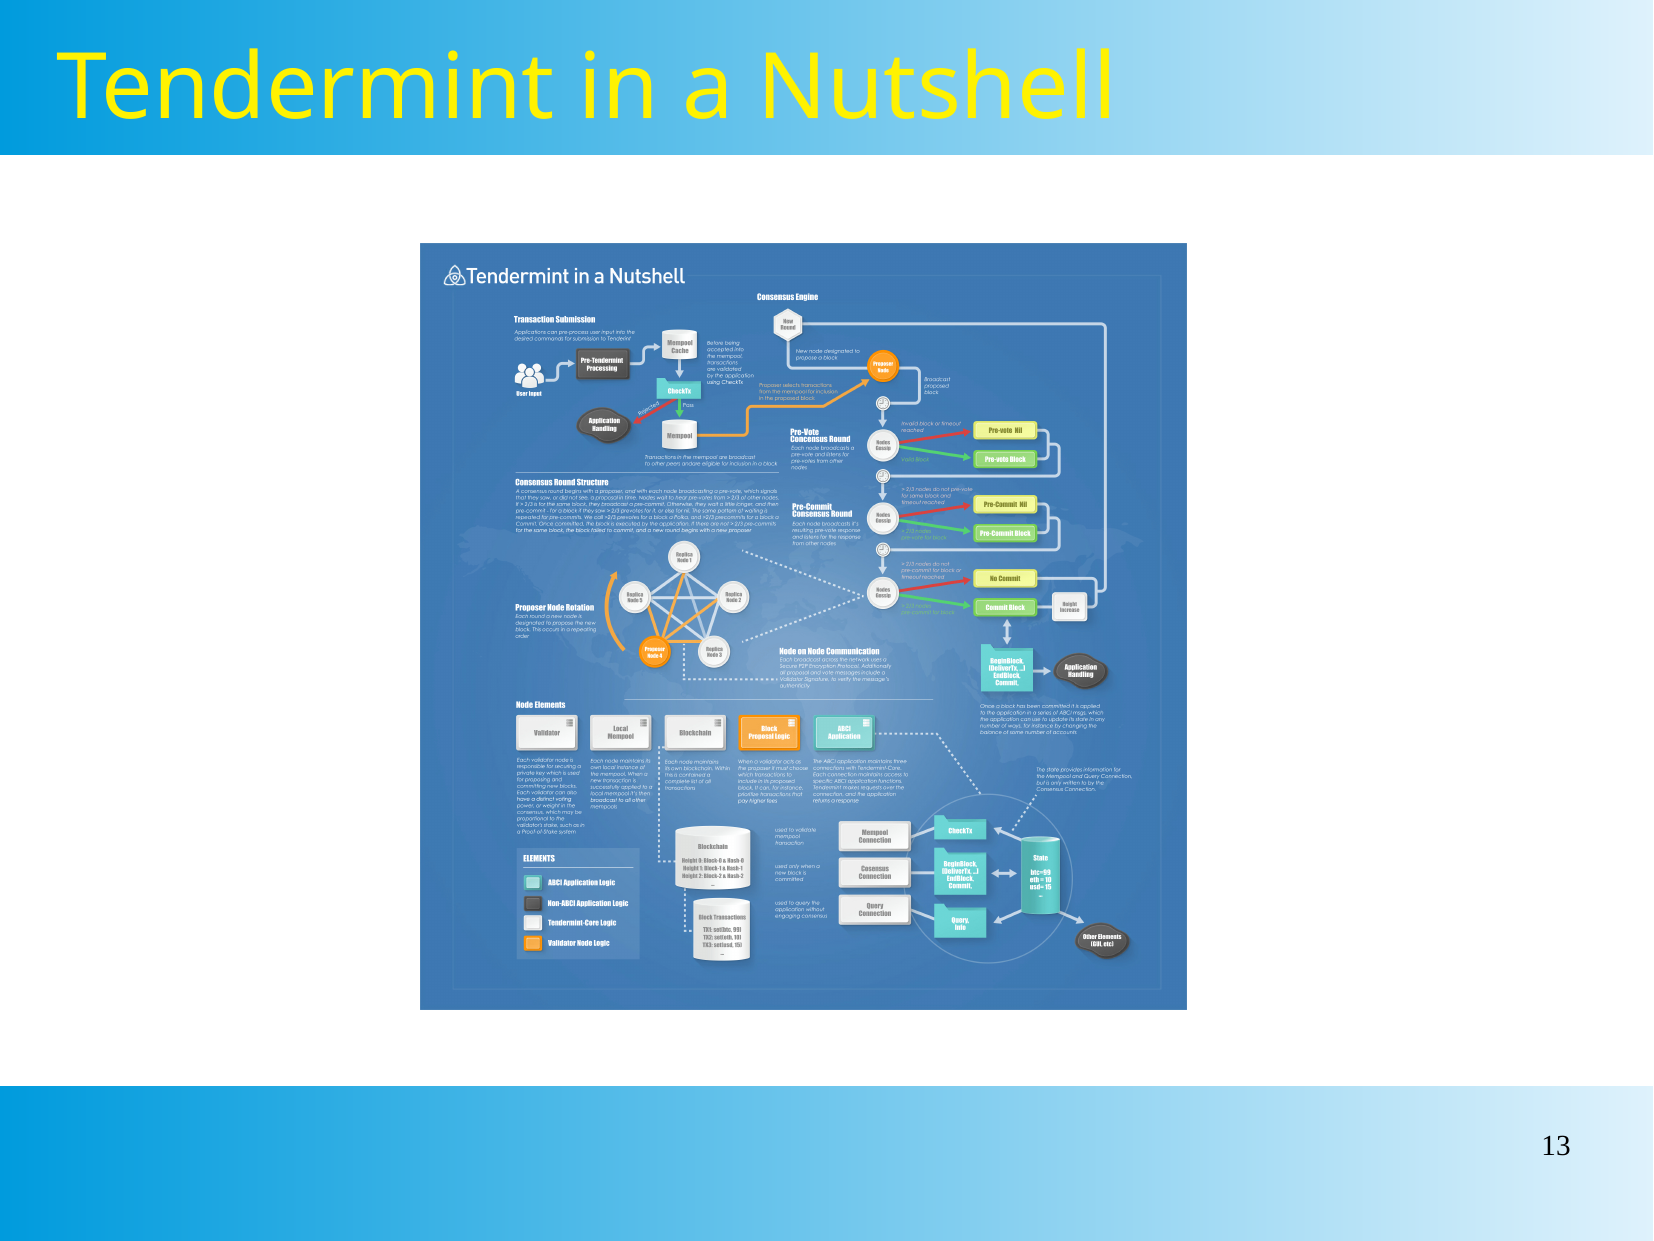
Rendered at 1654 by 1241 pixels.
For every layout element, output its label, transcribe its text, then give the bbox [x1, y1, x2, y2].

picture [420, 243, 1187, 1010]
title Tendermint in a Nutshell [56, 30, 1546, 136]
